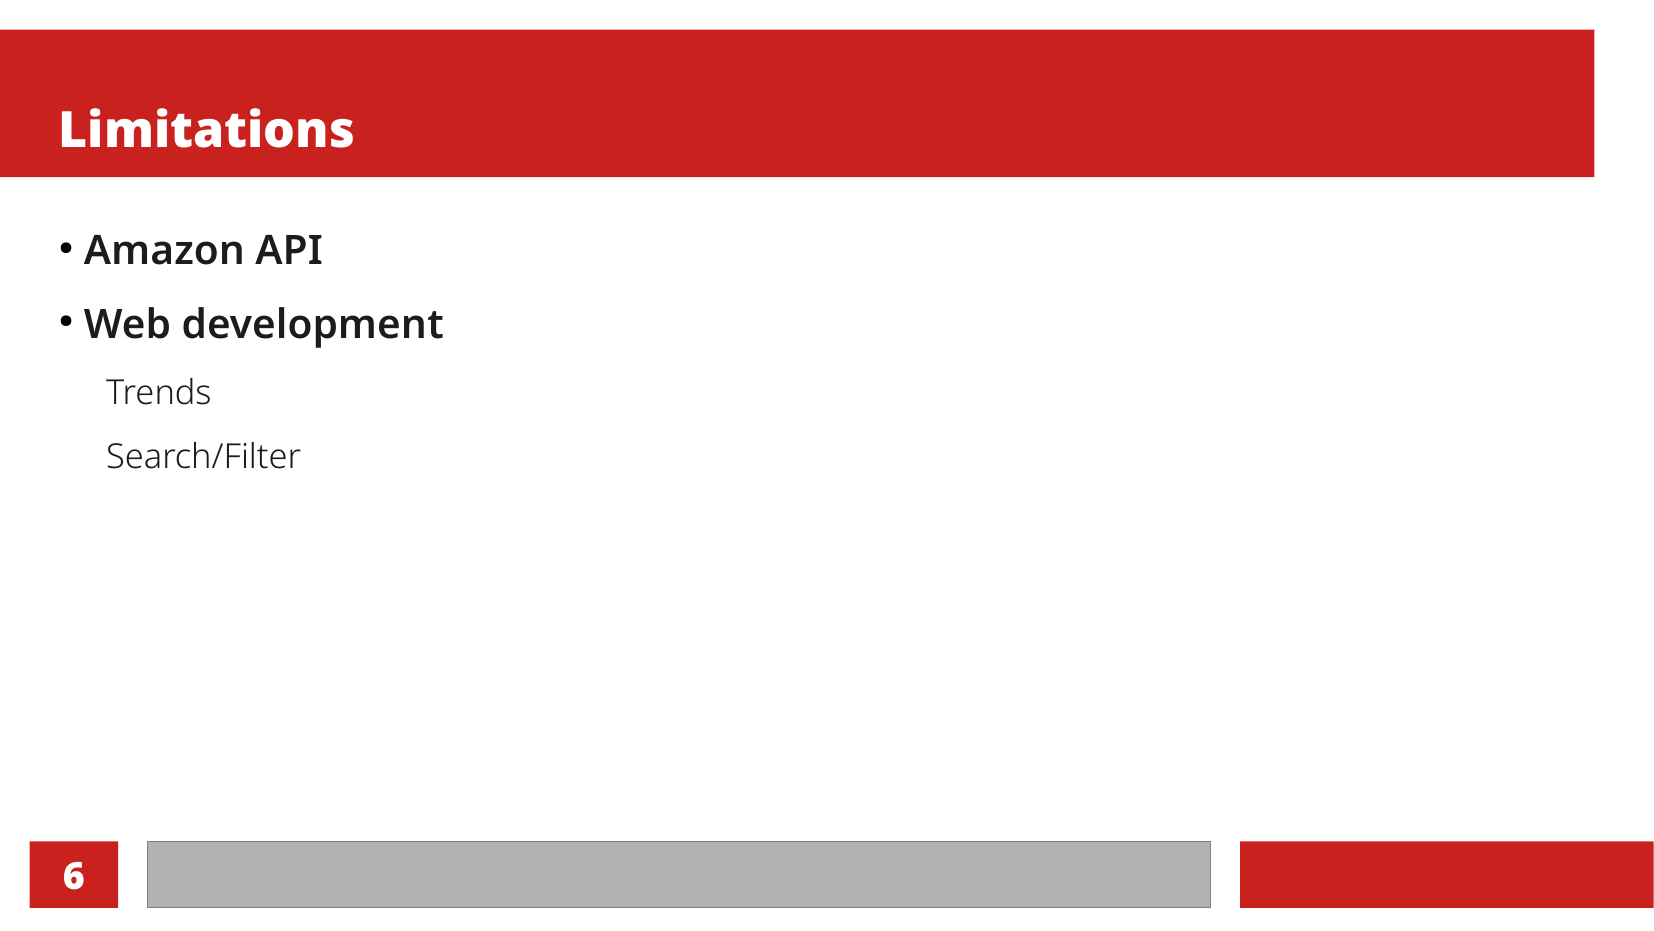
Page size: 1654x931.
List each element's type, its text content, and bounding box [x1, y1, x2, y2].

list Amazon API Web development Trends Search/Filter [59, 221, 1565, 798]
title Limitations [59, 44, 1595, 163]
